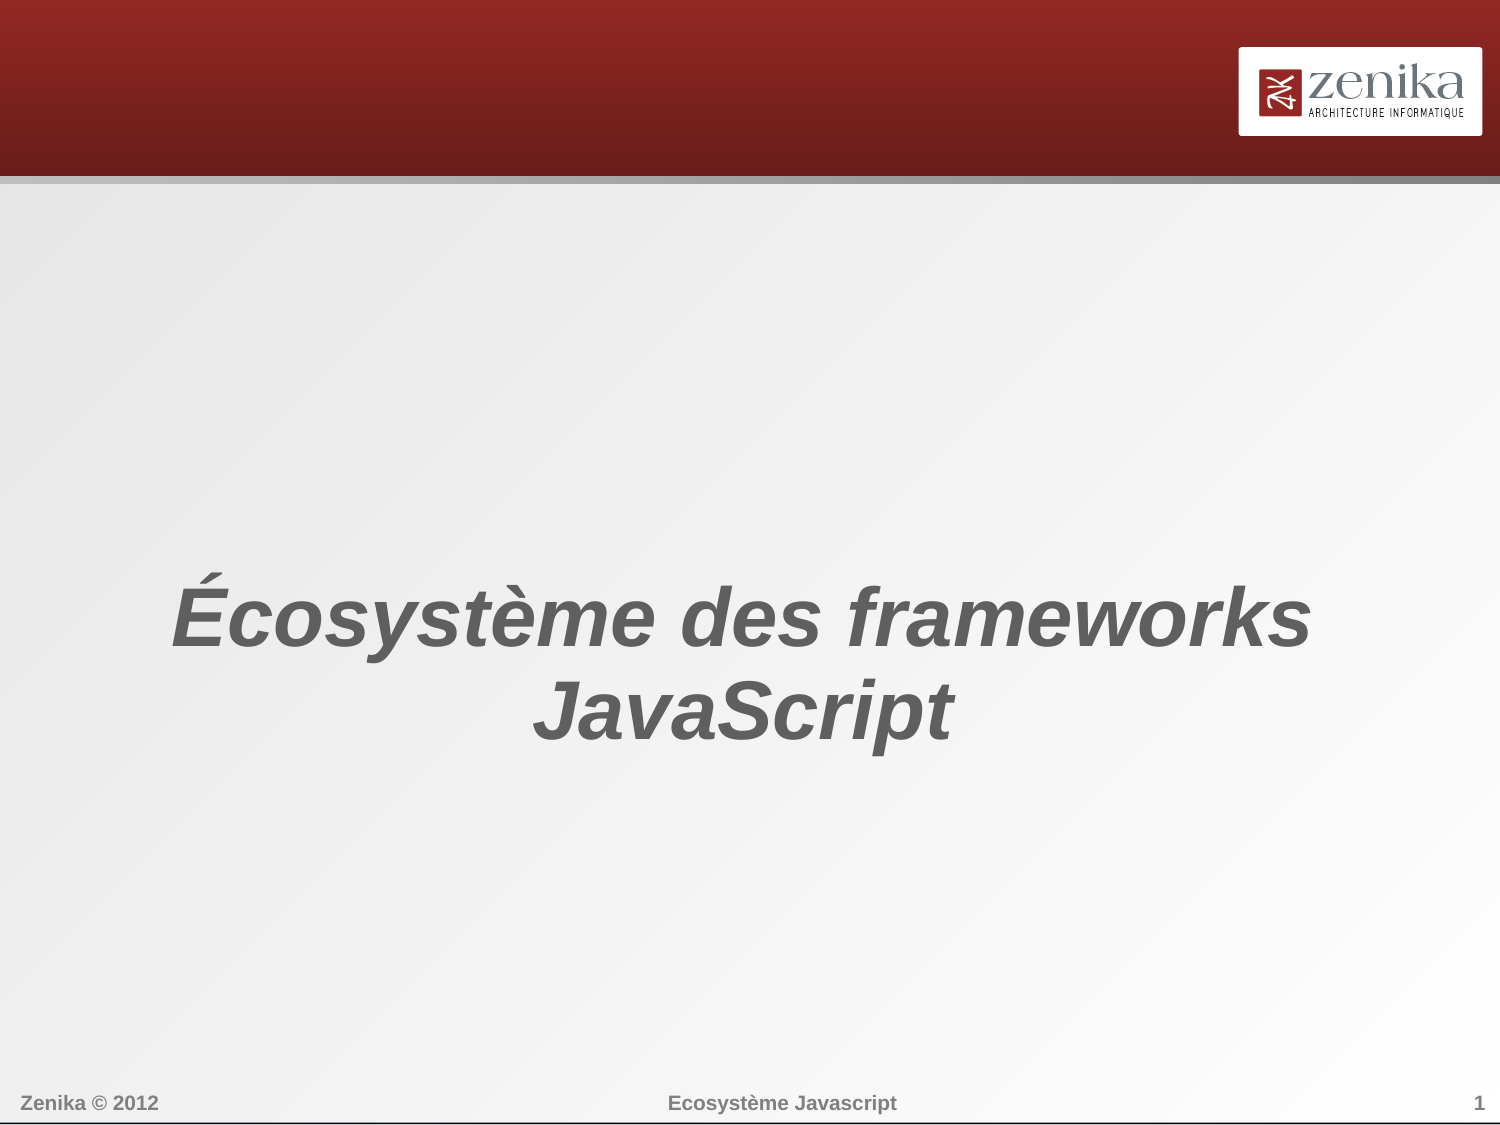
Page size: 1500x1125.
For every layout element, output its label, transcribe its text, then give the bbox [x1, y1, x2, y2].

picture [1257, 58, 1464, 125]
subtitle Écosystème des frameworks JavaScript [50, 337, 1435, 991]
